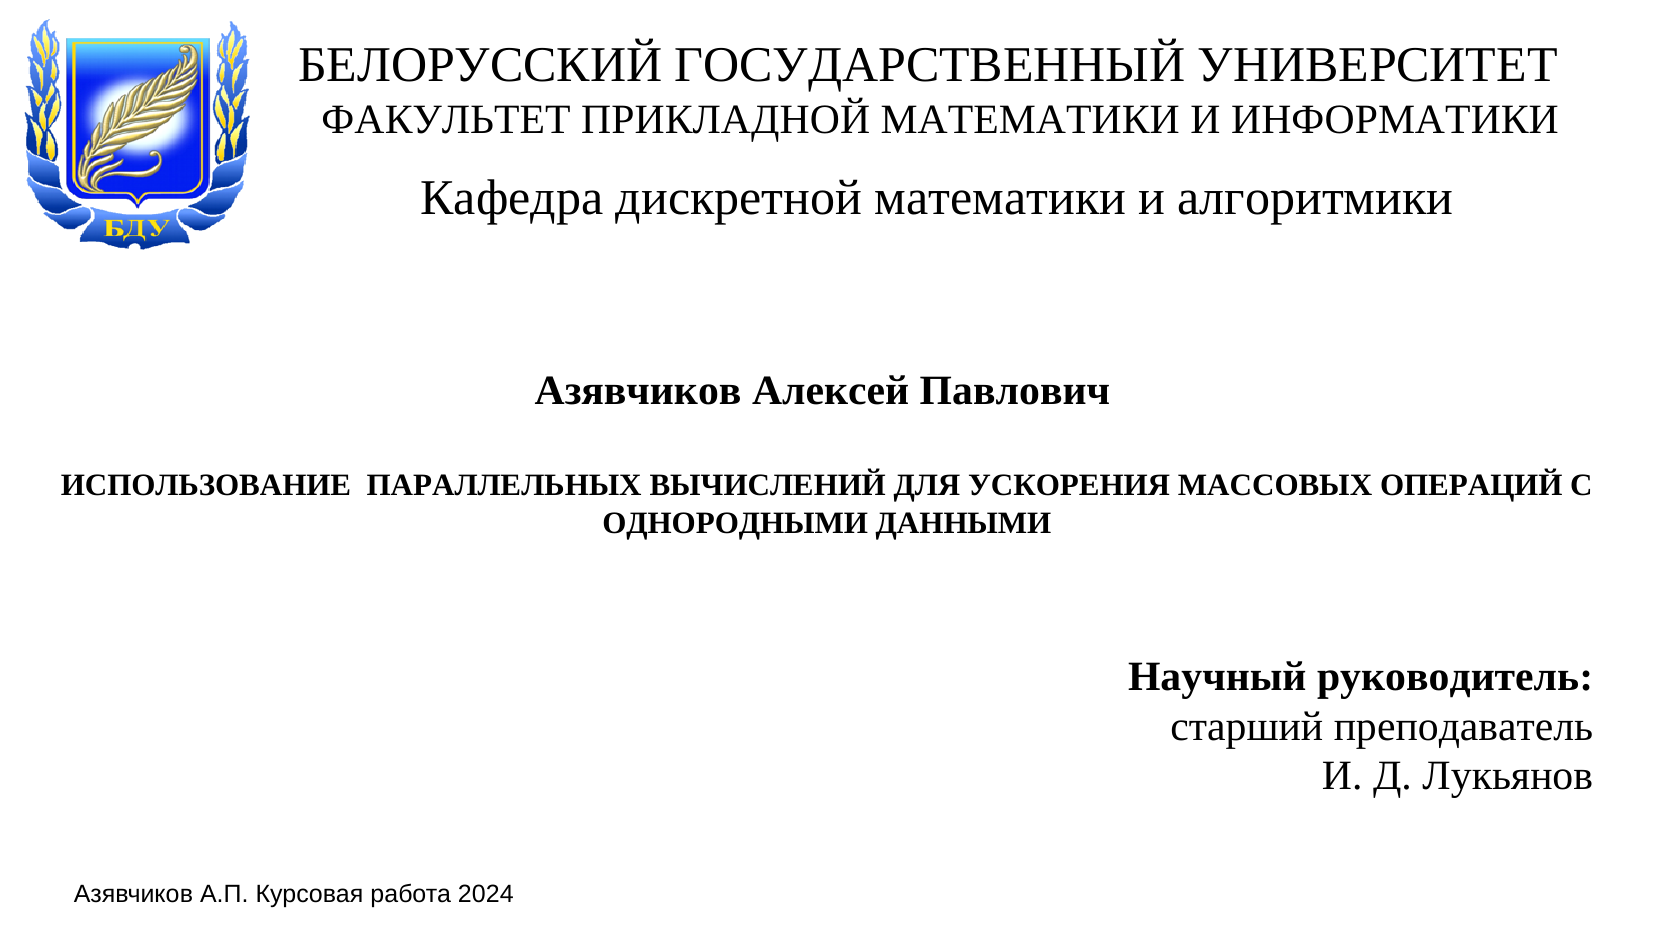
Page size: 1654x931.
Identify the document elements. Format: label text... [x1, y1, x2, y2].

text_box Азявчиков А.П. Курсовая работа 2024 [59, 872, 532, 916]
text_box ИСПОЛЬЗОВАНИЕ ПАРАЛЛЕЛЬНЫХ ВЫЧИСЛЕНИЙ ДЛЯ УСКОРЕНИЯ МАССОВЫХ ОПЕРАЦИЙ С ОДНОРОДНЫМИ ДАННЫМИ [0, 457, 1654, 585]
text_box Азявчиков Алексей Павлович [0, 355, 1650, 421]
picture [21, 15, 254, 252]
text_box Кафедра дискретной математики и алгоритмики [201, 156, 1654, 233]
text_box Научный руководитель: старший преподаватель И. Д. Лукьянов [1113, 640, 1609, 807]
text_box ФАКУЛЬТЕТ ПРИКЛАДНОЙ МАТЕМАТИКИ И ИНФОРМАТИКИ [227, 84, 1654, 150]
text_box [29, 826, 473, 916]
text_box БЕЛОРУССКИЙ ГОСУДАРСТВЕННЫЙ УНИВЕРСИТЕТ [227, 35, 1654, 84]
